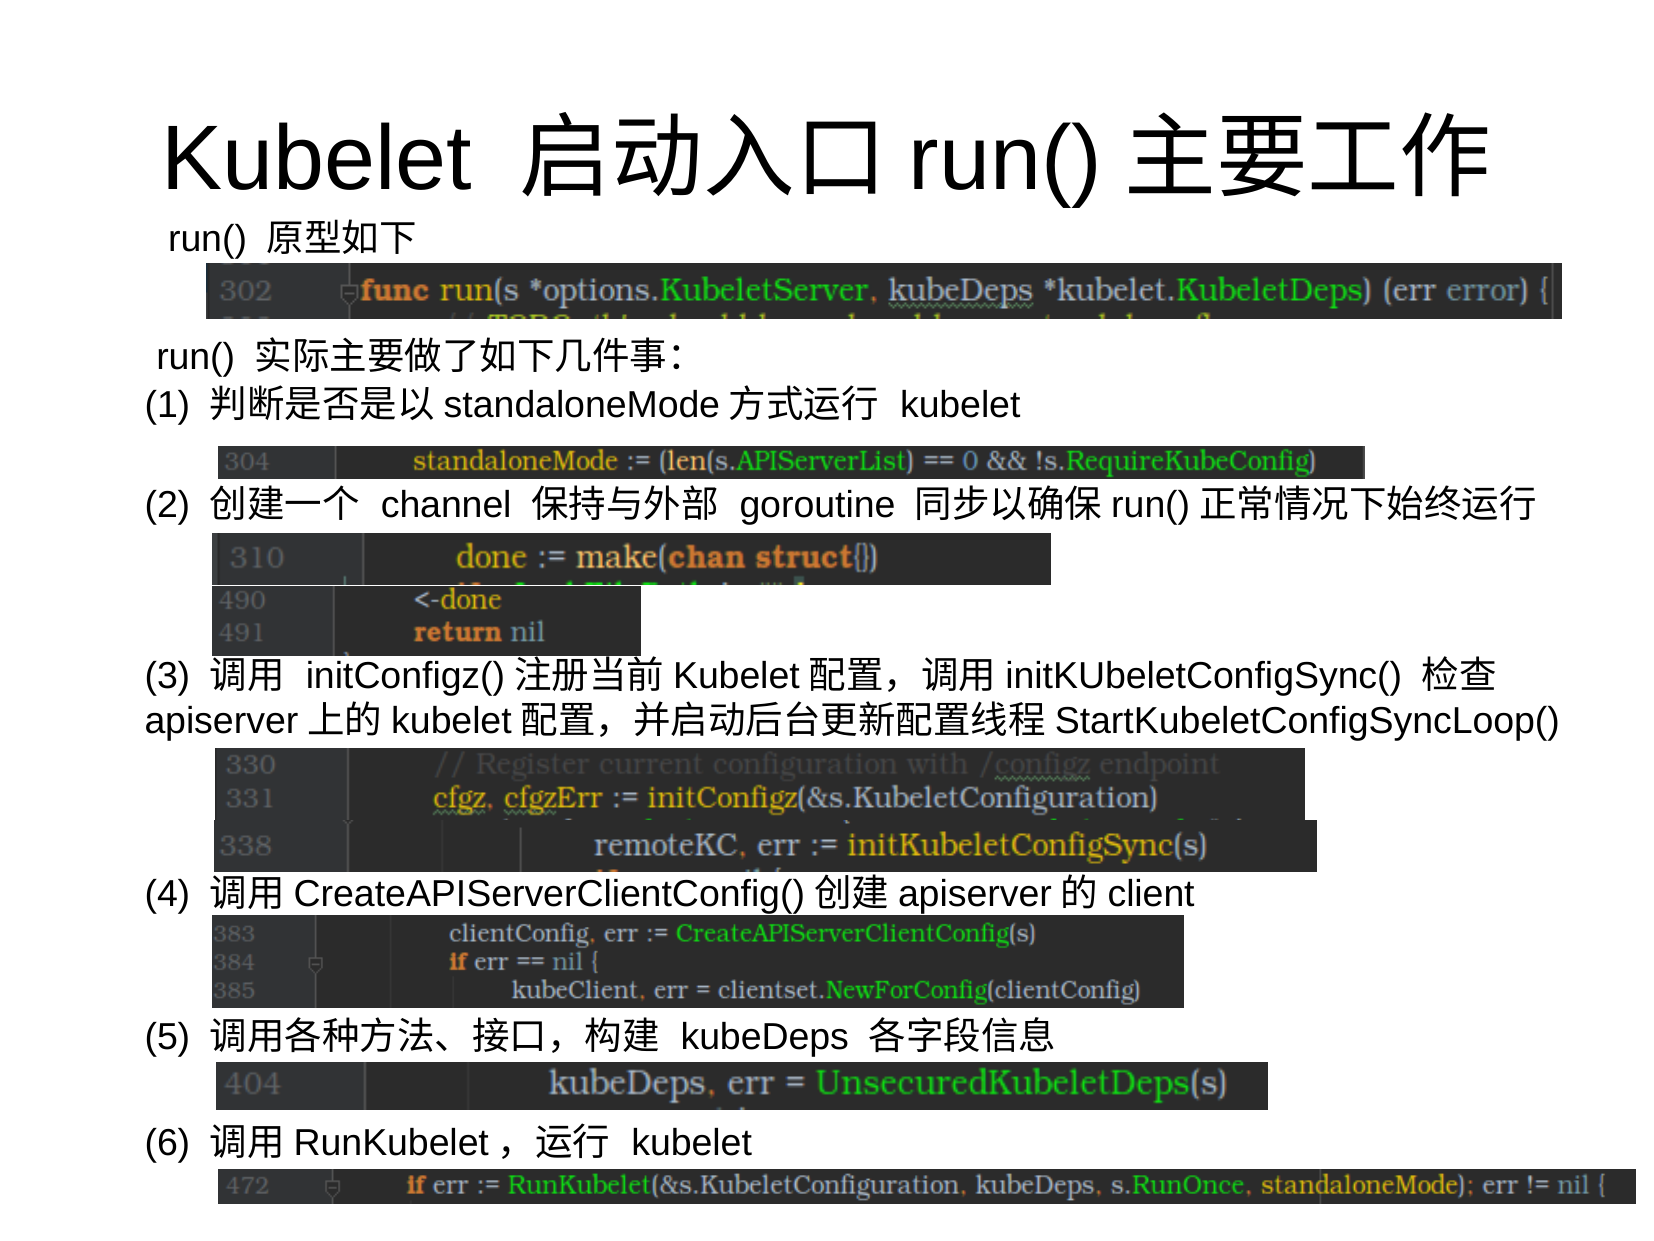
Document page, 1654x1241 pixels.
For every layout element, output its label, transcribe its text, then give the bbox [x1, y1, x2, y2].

picture [212, 915, 1184, 1008]
picture [218, 1169, 1636, 1204]
picture [216, 1062, 1268, 1110]
text_box (5) 调用各种方法、接口，构建 kubeDeps 各字段信息 [129, 1004, 1311, 1075]
text_box (2) 创建一个 channel 保持与外部 goroutine 同步以确保run()正常情况下始终运行 [129, 472, 1630, 543]
text_box run() 实际主要做了如下几件事： [141, 325, 957, 372]
text_box (1) 判断是否是以standaloneMode方式运行 kubelet [129, 372, 1547, 443]
text_box (4) 调用CreateAPIServerClientConfig()创建apiserver的client [129, 862, 1311, 933]
text_box Kubelet 启动入口run()主要工作 [82, 49, 1571, 257]
picture [214, 770, 1317, 872]
text_box run() 原型如下 [153, 206, 590, 277]
text_box (3) 调用 initConfigz()注册当前Kubelet配置，调用initKUbeletConfigSync() 检查 apiserver上的kubelet配置，并启动后台更新配置线程StartKubeletConfigSyncLoop() [129, 643, 1618, 770]
picture [212, 586, 641, 643]
text_box (6) 调用RunKubelet，运行 kubelet [129, 1110, 1311, 1181]
picture [218, 446, 1365, 479]
picture [206, 263, 1562, 319]
picture [212, 533, 1051, 585]
